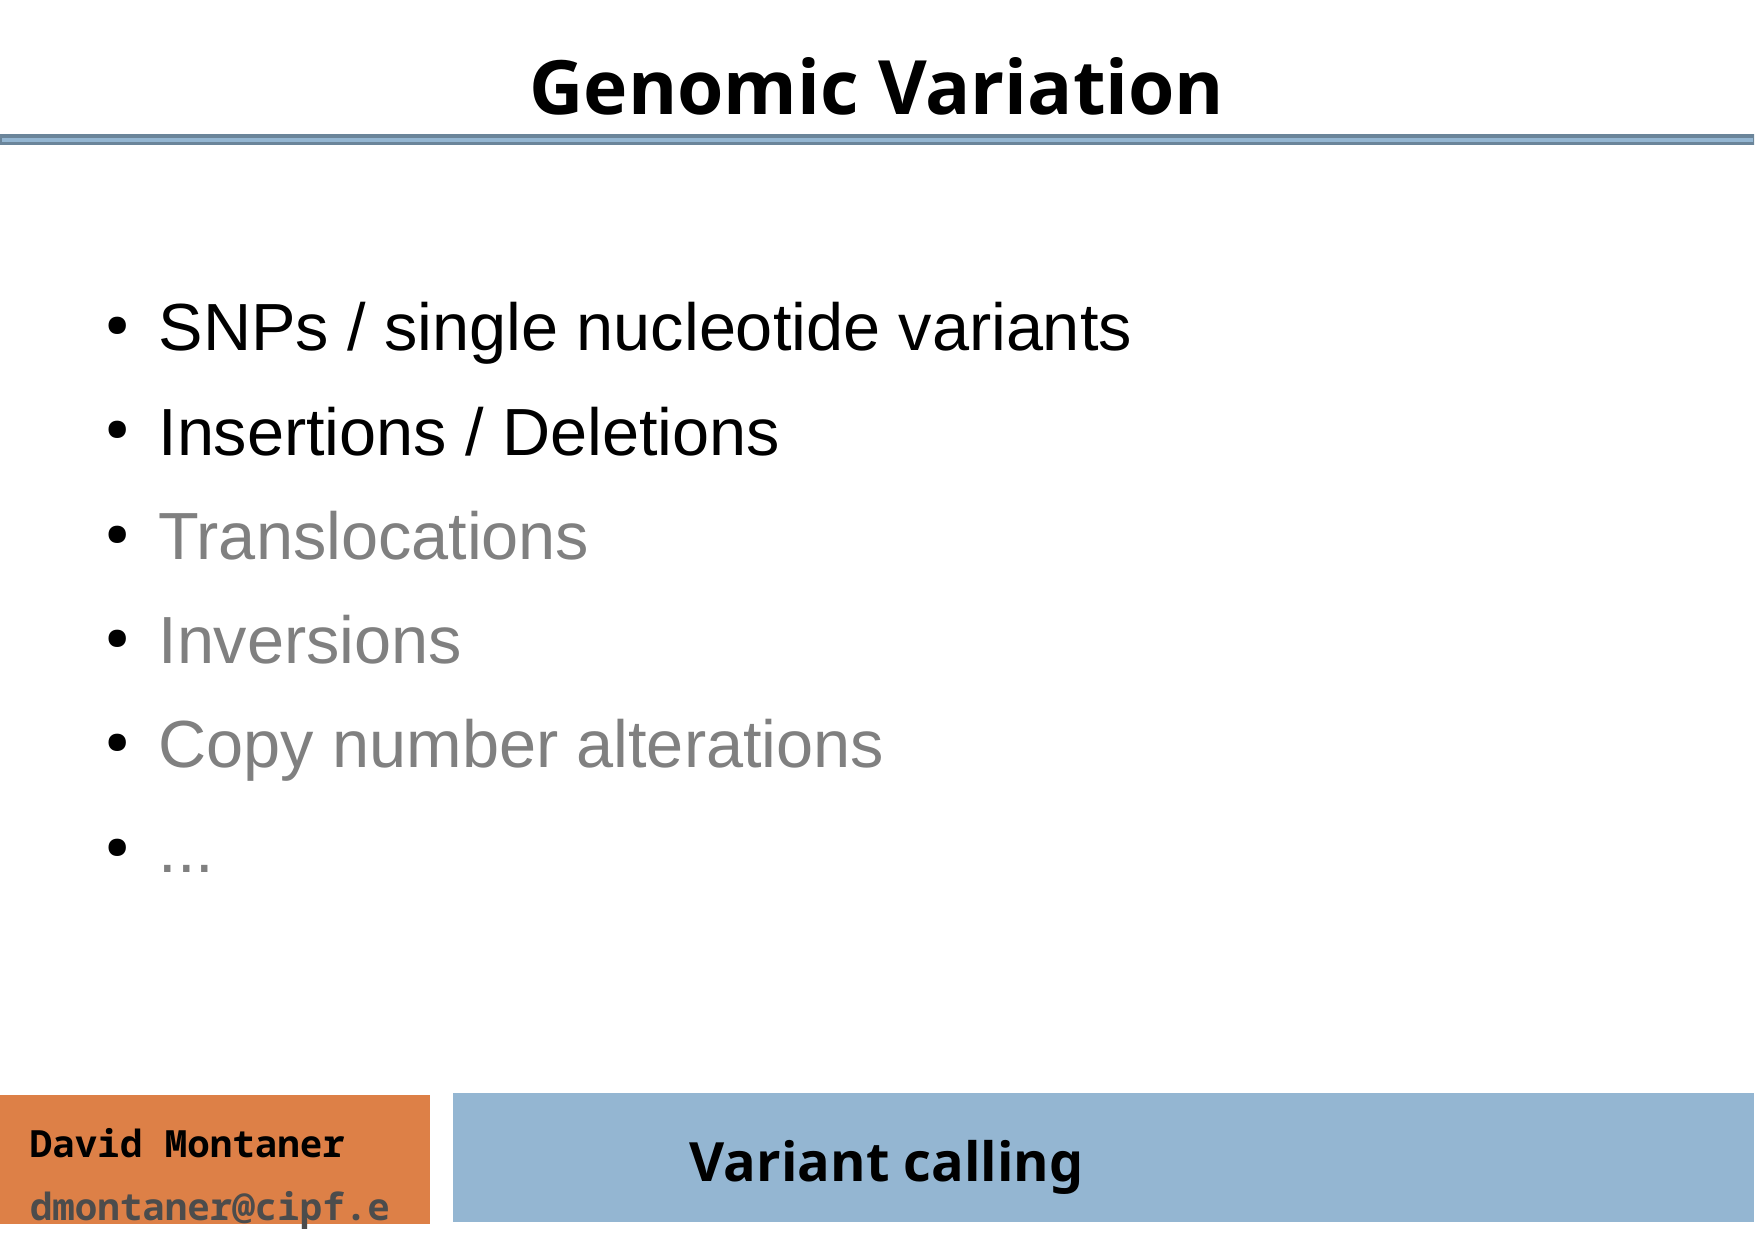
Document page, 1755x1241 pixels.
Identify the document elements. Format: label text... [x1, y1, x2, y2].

text_box Genomic Variation [67, 27, 1688, 129]
text_box Variant calling [675, 1116, 1726, 1194]
text_box [0, 136, 1754, 144]
text_box David Montaner dmontaner@cipf.es [15, 1110, 406, 1213]
list SNPs / single nucleotide variants Insertions / Deletions Translocations Inversions Copy number alterations ... [87, 290, 1632, 1010]
